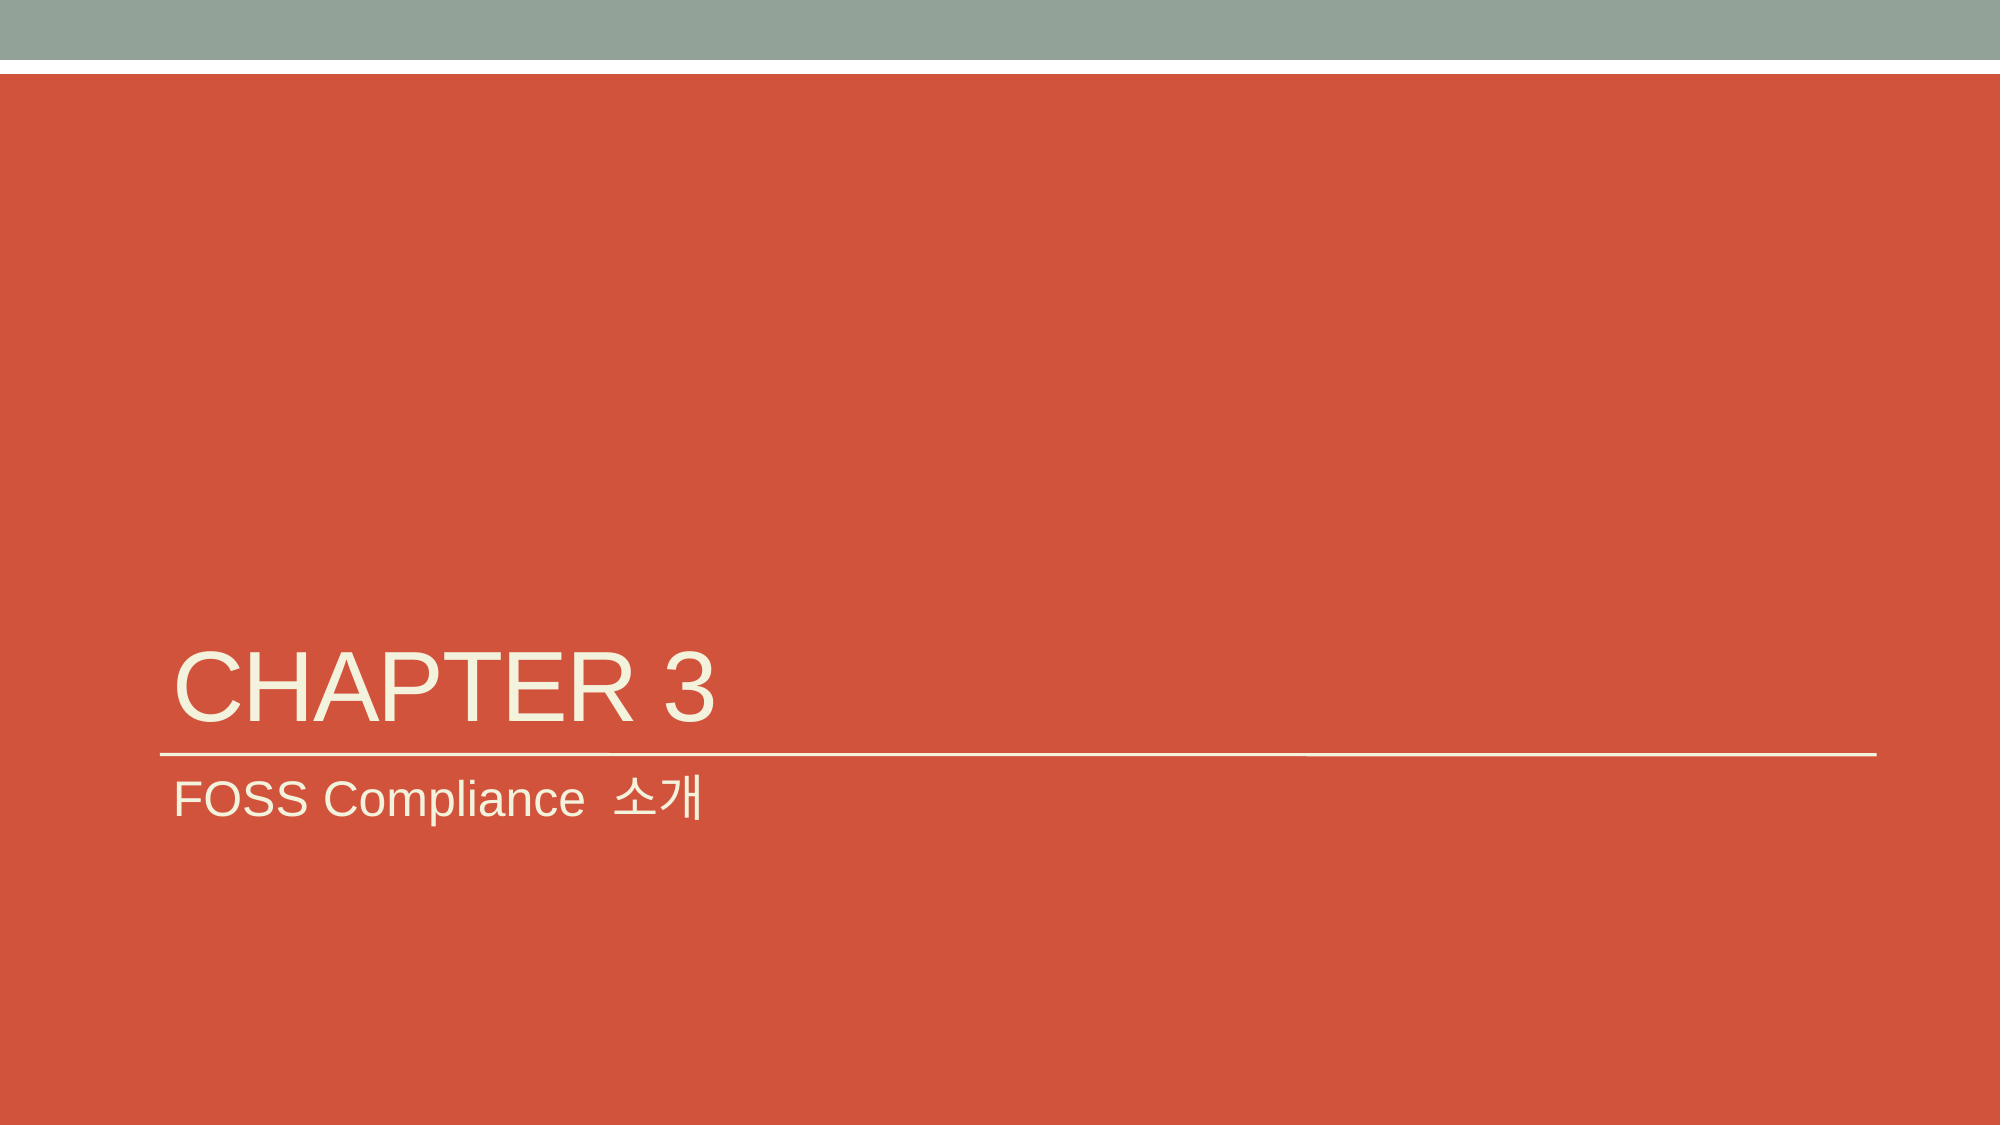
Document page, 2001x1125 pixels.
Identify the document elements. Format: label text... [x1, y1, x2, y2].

title Chapter 3 [157, 387, 1858, 749]
list FOSS Compliance 소개 [157, 758, 1858, 1006]
